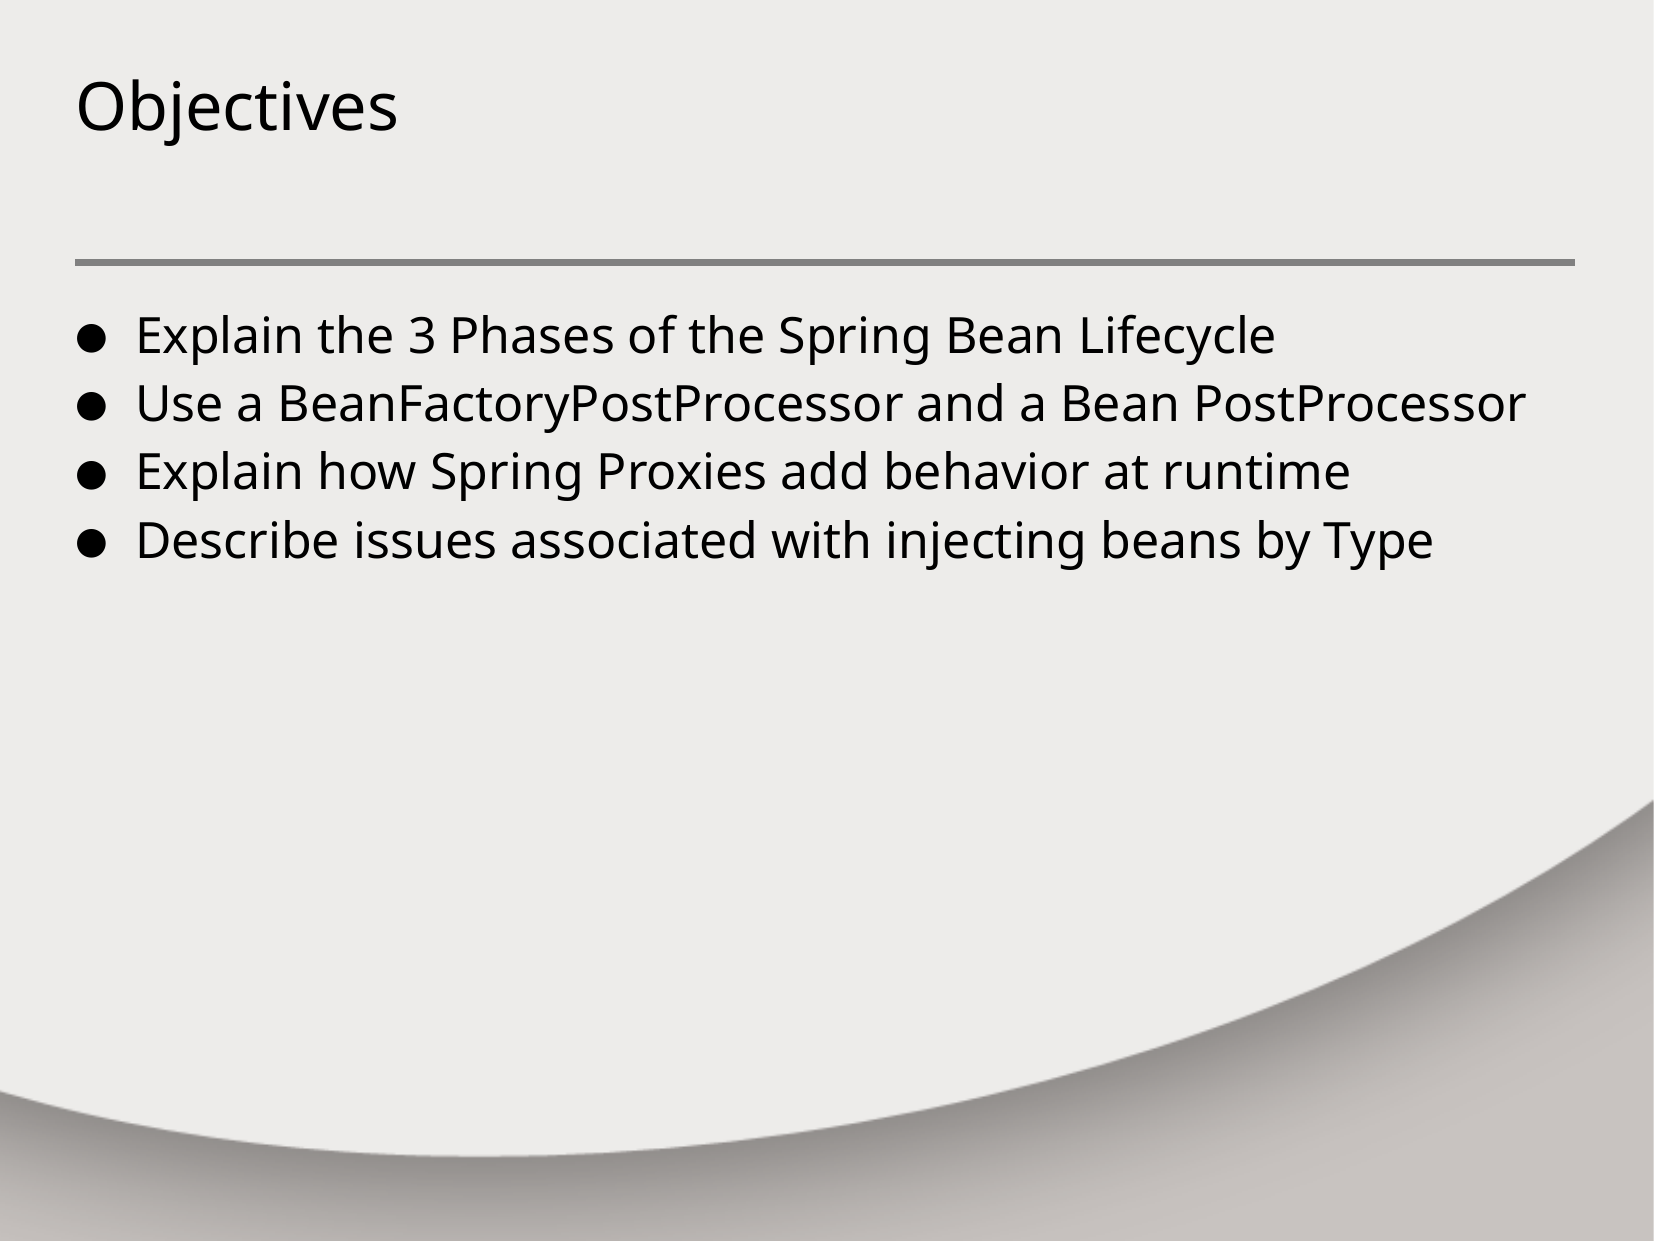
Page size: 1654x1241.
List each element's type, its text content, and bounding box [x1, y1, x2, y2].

title Objectives [75, 75, 1576, 226]
picture [0, 0, 1654, 1241]
list Explain the 3 Phases of the Spring Bean Lifecycle Use a BeanFactoryPostProcessor and a Bean PostProcessor Explain how Spring Proxies add behavior at runtime Describe issues associated with injecting beans by Type [75, 300, 1576, 1163]
